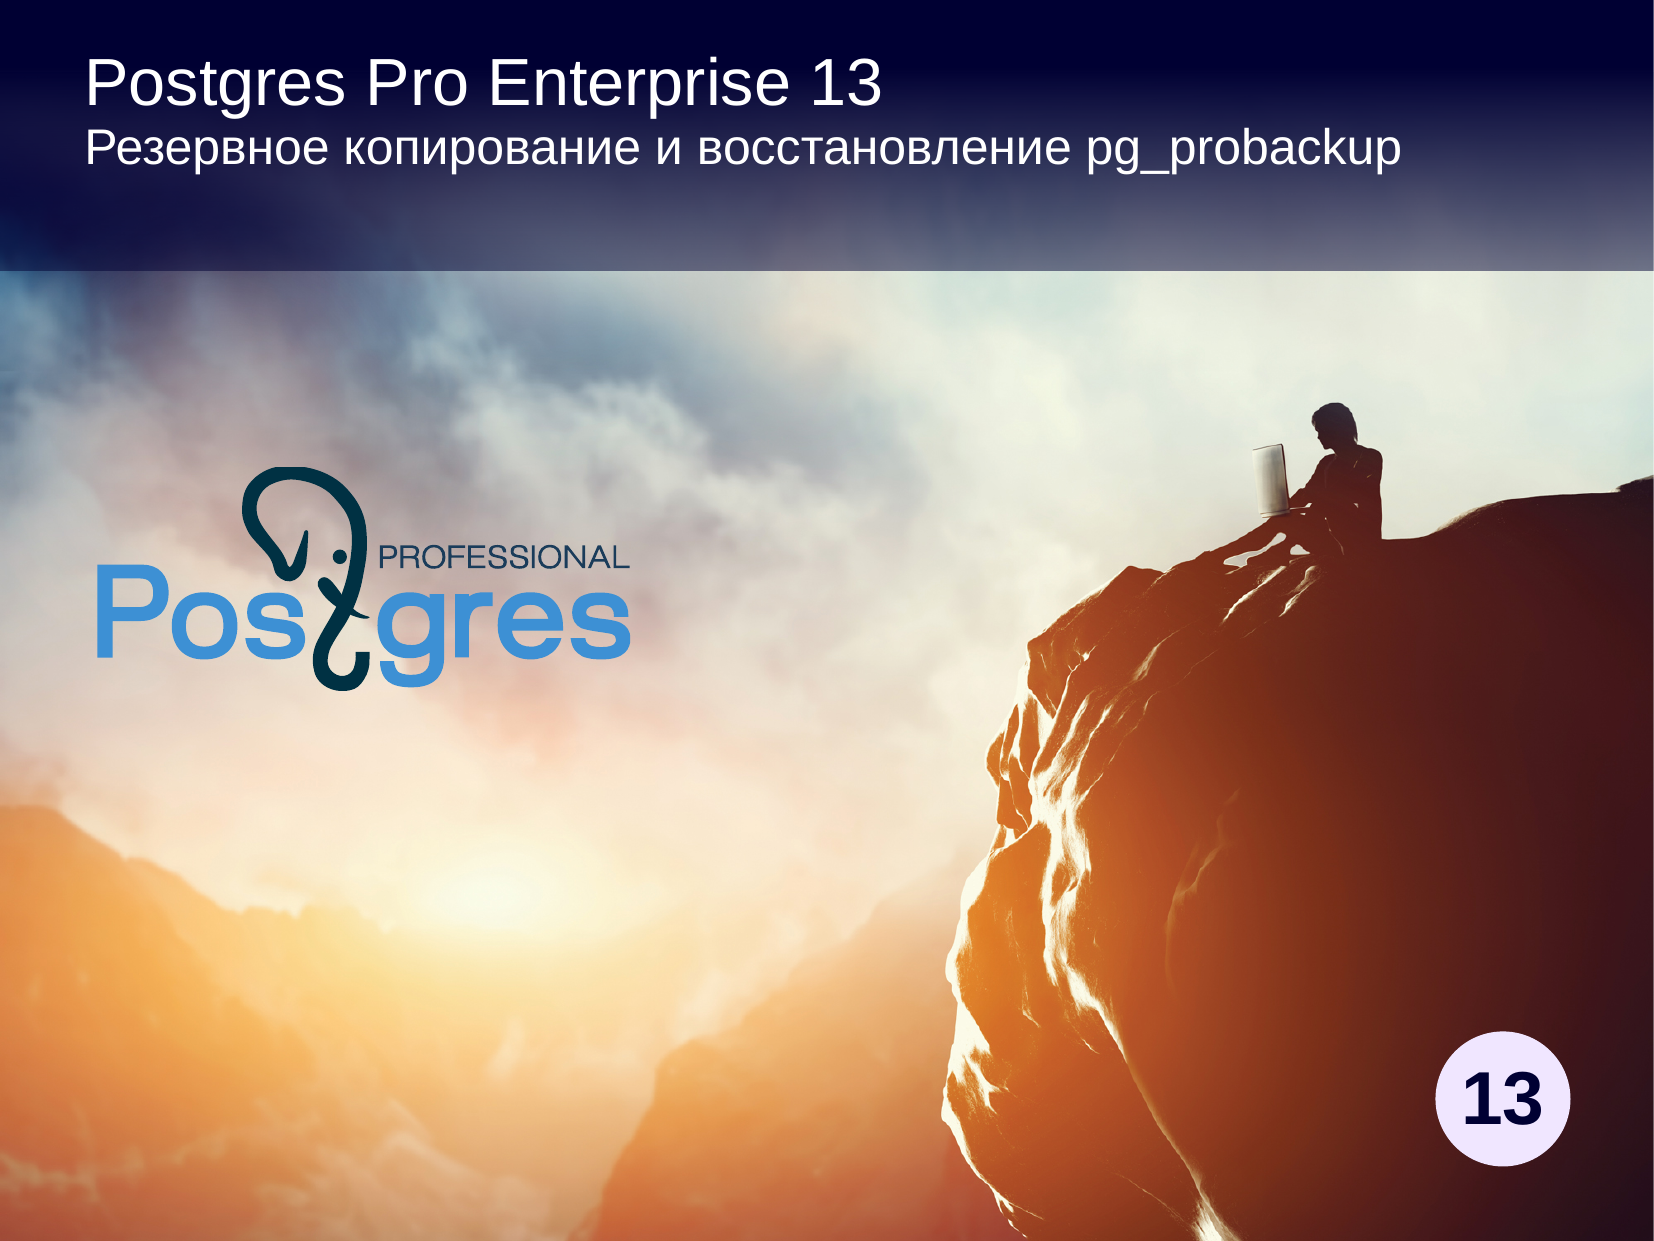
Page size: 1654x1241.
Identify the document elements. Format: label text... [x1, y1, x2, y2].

title Postgres Pro Enterprise 13 Резервное копирование и восстановление pg_probackup [84, 44, 1636, 223]
picture [0, 271, 1654, 1241]
text_box 13 [1435, 1031, 1571, 1167]
